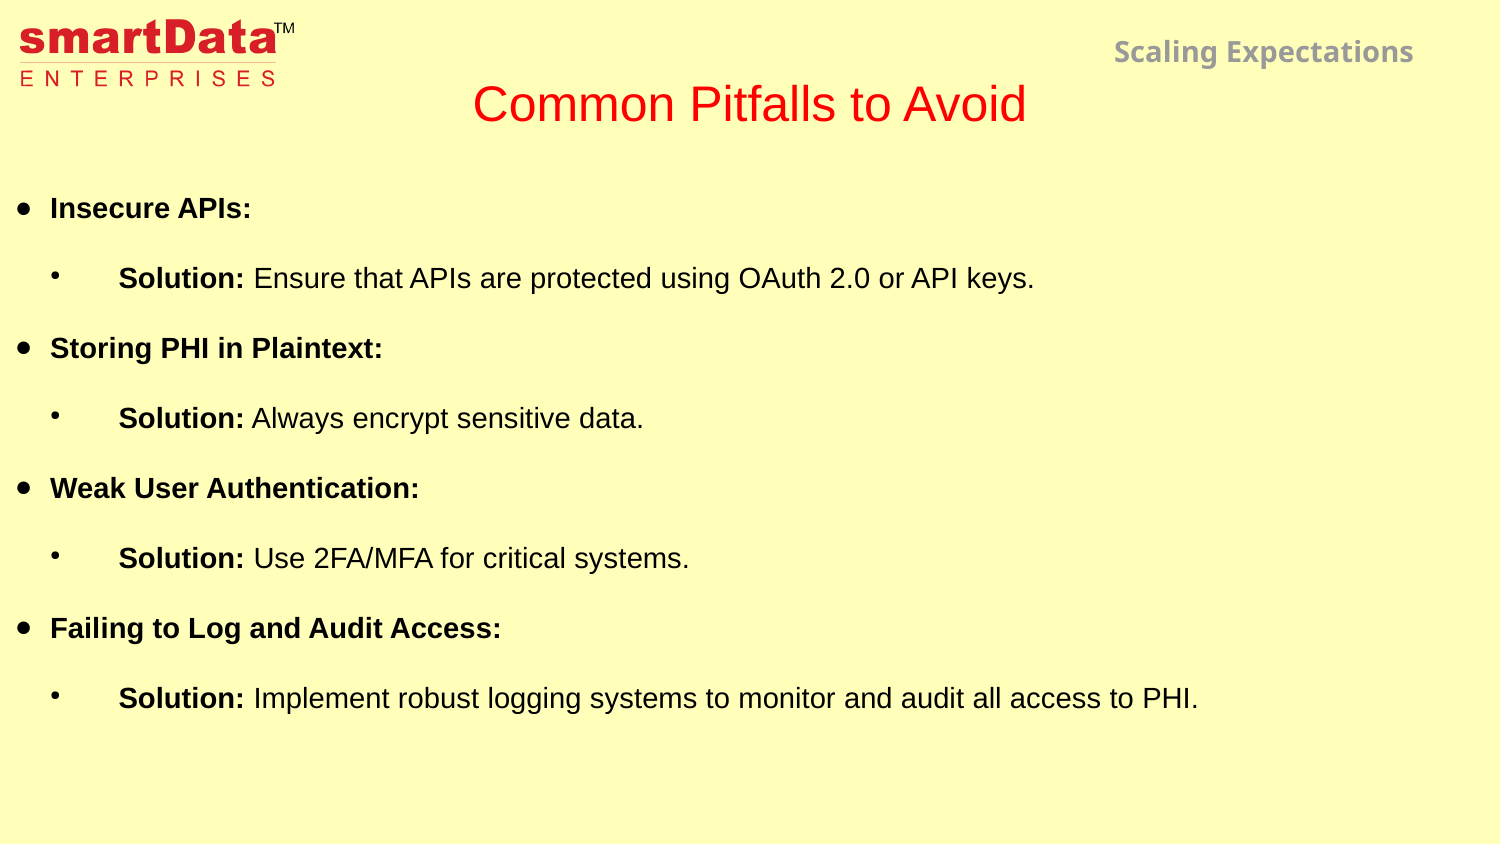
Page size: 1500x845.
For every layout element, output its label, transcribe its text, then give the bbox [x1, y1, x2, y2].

picture [0, 18, 295, 108]
title Common Pitfalls to Avoid [75, 33, 1425, 175]
text_box Scaling Expectations [1039, 18, 1490, 94]
text_box Insecure APIs: Solution: Ensure that APIs are protected using OAuth 2.0 or API keys. Storing PHI in Plaintext: Solution: Always encrypt sensitive data. Weak User Authentication: Solution: Use 2FA/MFA for critical systems. Failing to Log and Audit Access: Solution: Implement robust logging systems to monitor and audit all access to PHI. [0, 174, 1500, 844]
